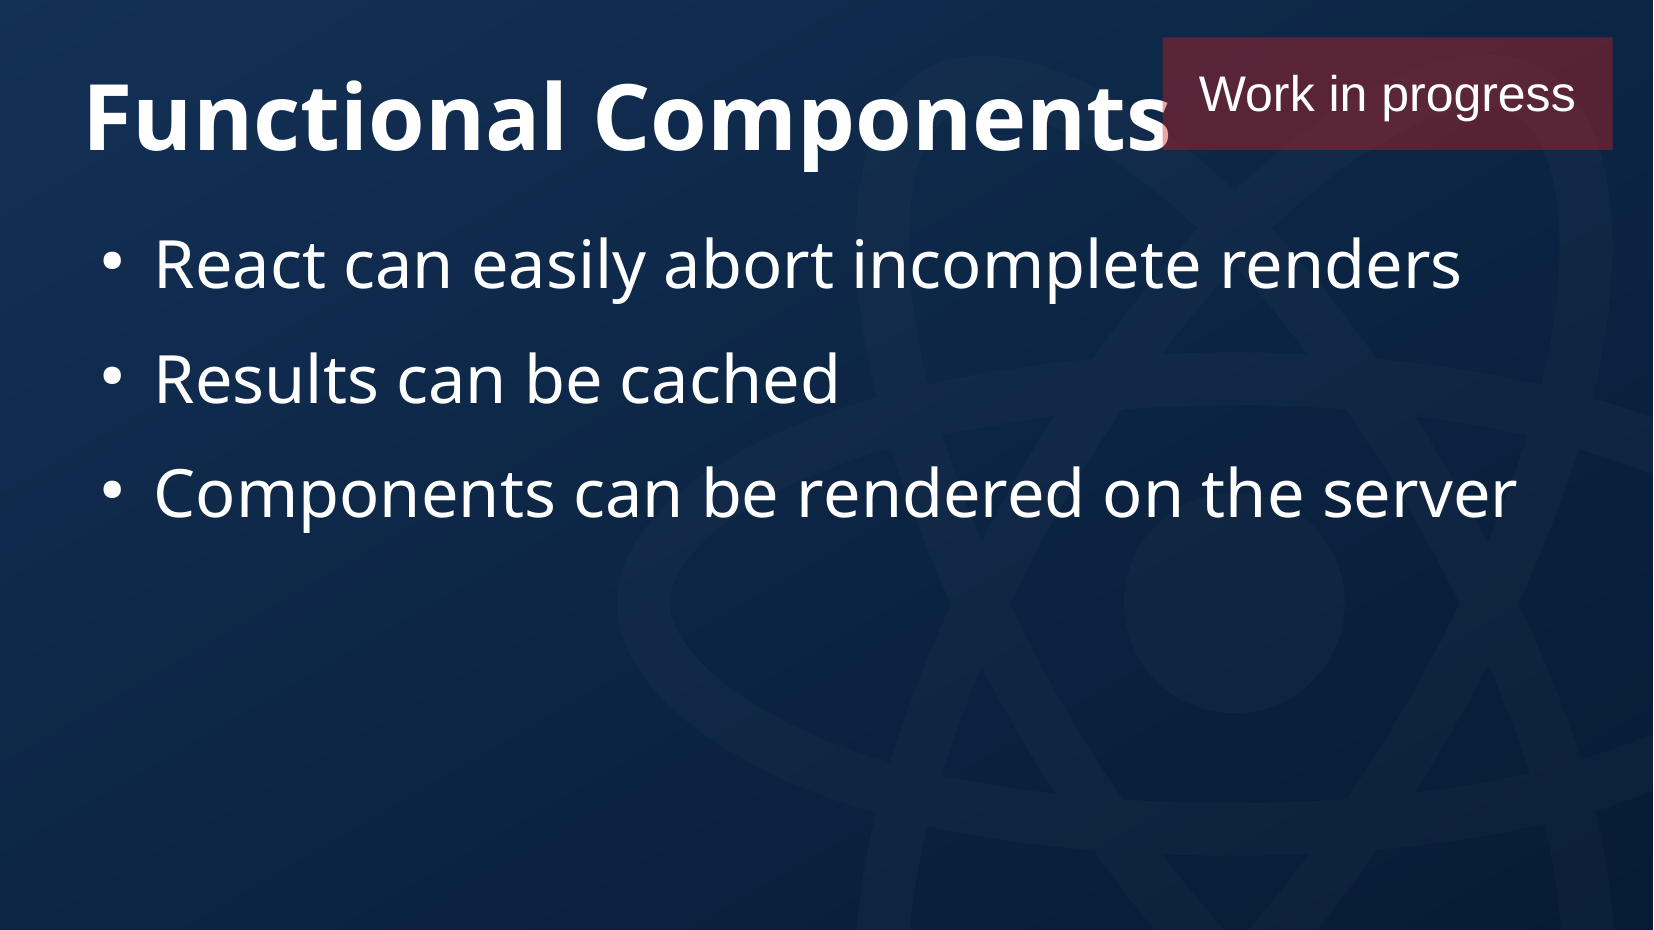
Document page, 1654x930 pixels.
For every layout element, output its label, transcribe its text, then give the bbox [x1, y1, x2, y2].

title Functional Components [82, 37, 1571, 193]
text_box Work in progress [1162, 37, 1613, 150]
list React can easily abort incomplete renders Results can be cached Components can be rendered on the server [82, 217, 1571, 757]
